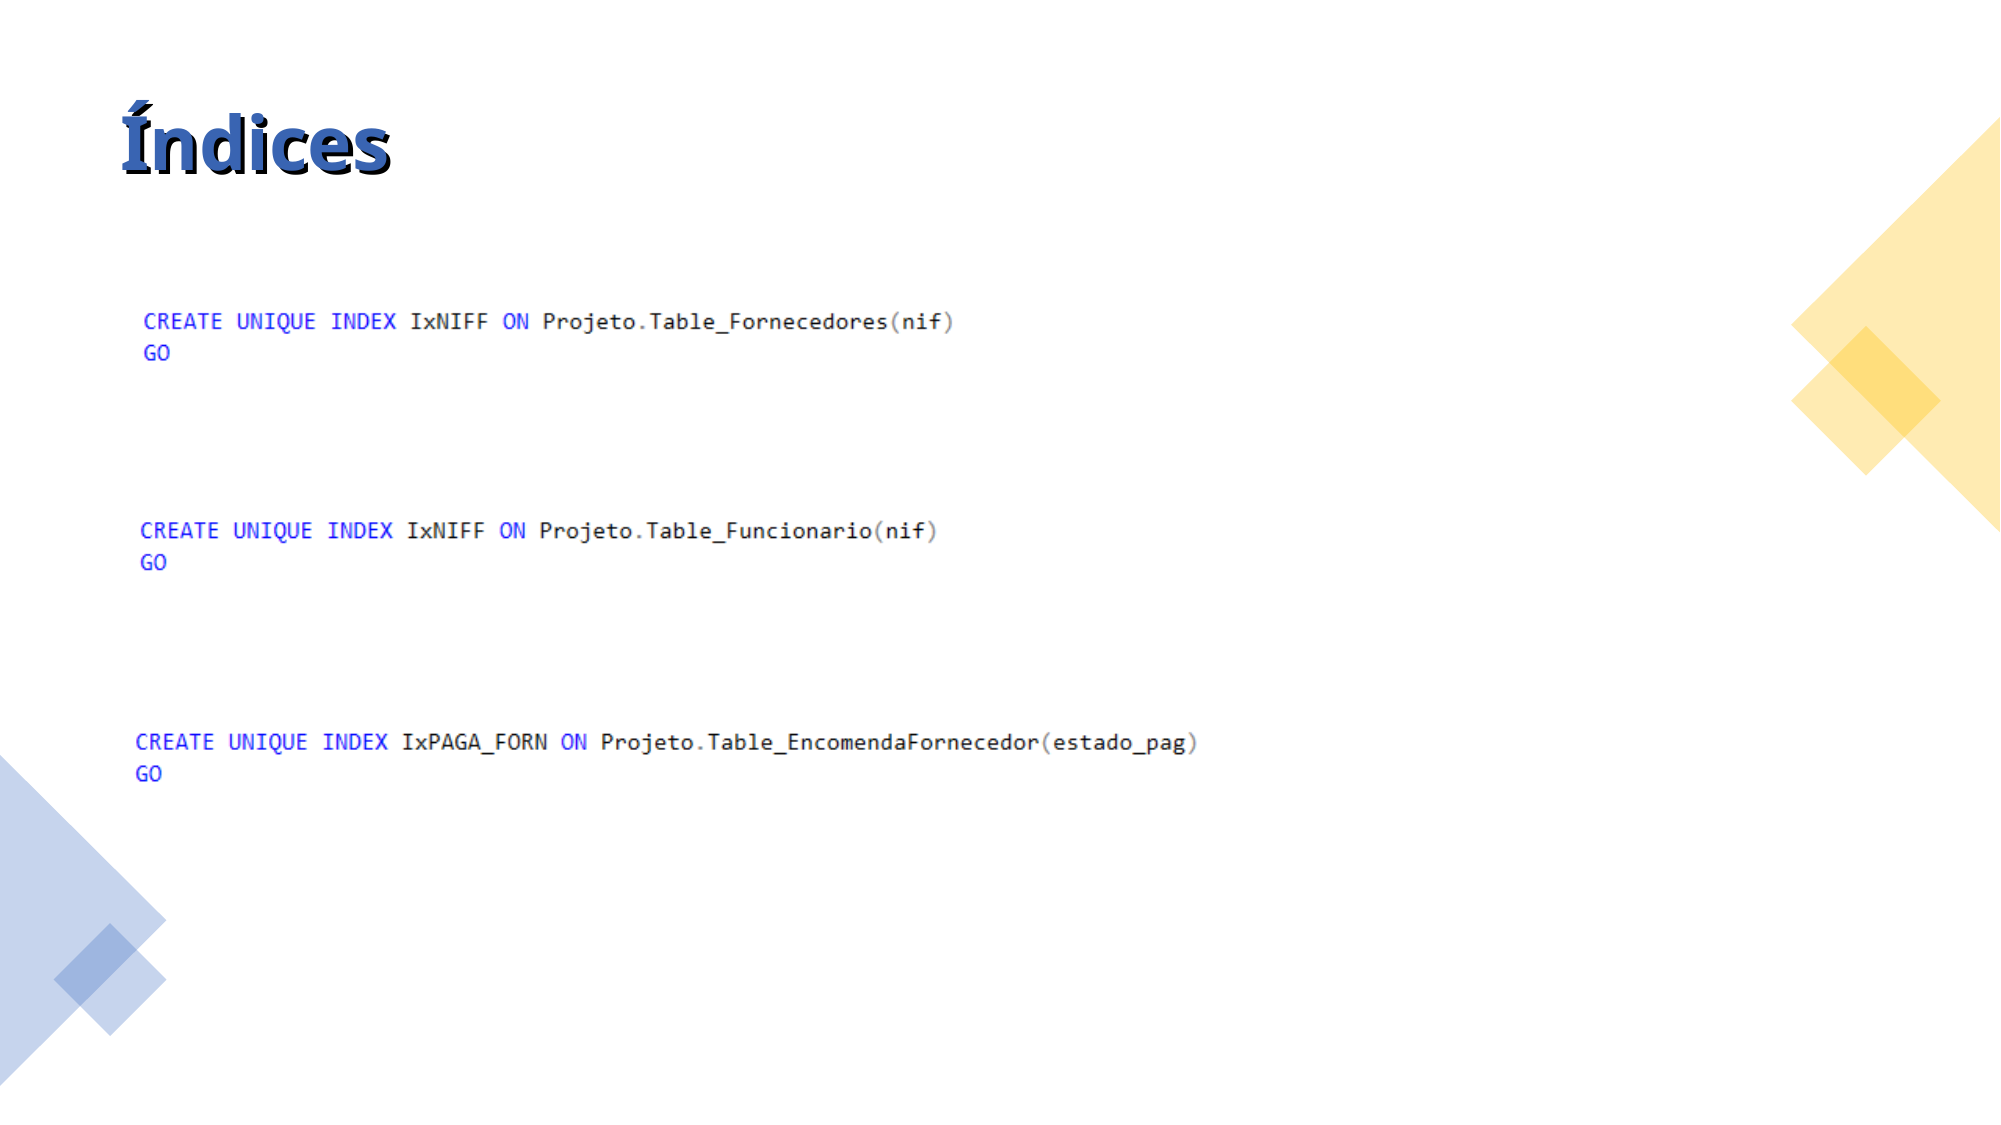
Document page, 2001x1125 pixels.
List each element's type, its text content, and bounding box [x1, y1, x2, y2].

picture [137, 293, 985, 386]
text_box [0, 0, 2000, 1125]
title Índices [105, 52, 1895, 240]
picture [132, 494, 949, 591]
picture [132, 715, 1214, 796]
